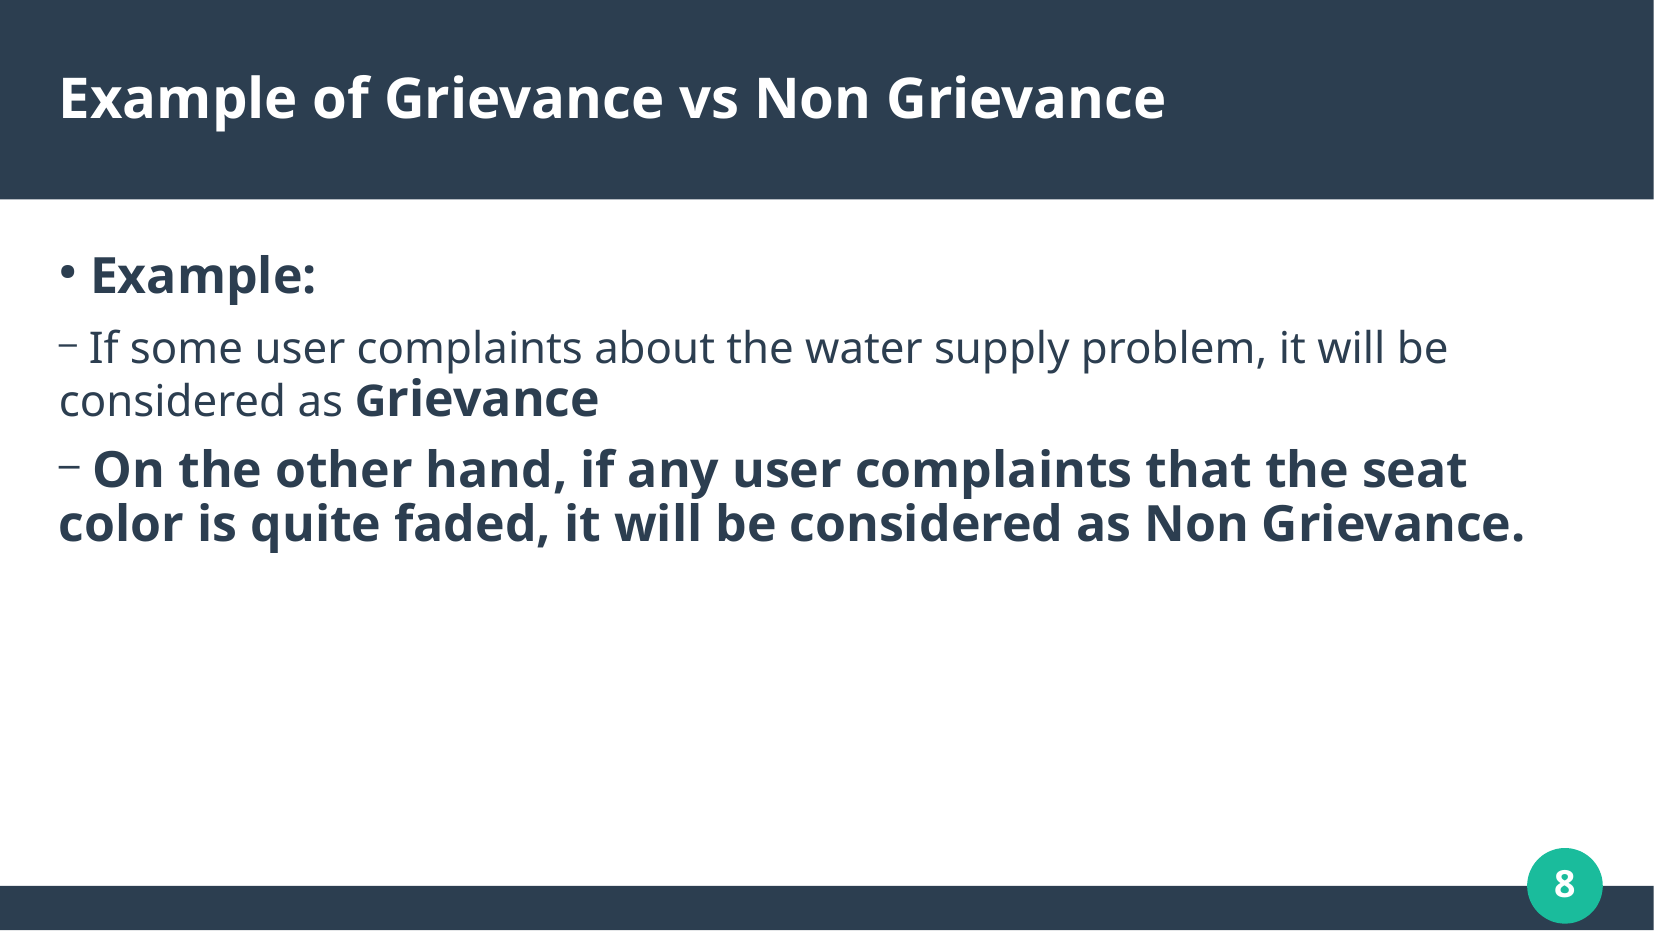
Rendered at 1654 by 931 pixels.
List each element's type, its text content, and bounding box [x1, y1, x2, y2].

list Example: If some user complaints about the water supply problem, it will be considered as Grievance On the other hand, if any user complaints that the seat color is quite faded, it will be considered as Non Grievance. [59, 243, 1595, 864]
title Example of Grievance vs Non Grievance [59, 37, 1595, 155]
